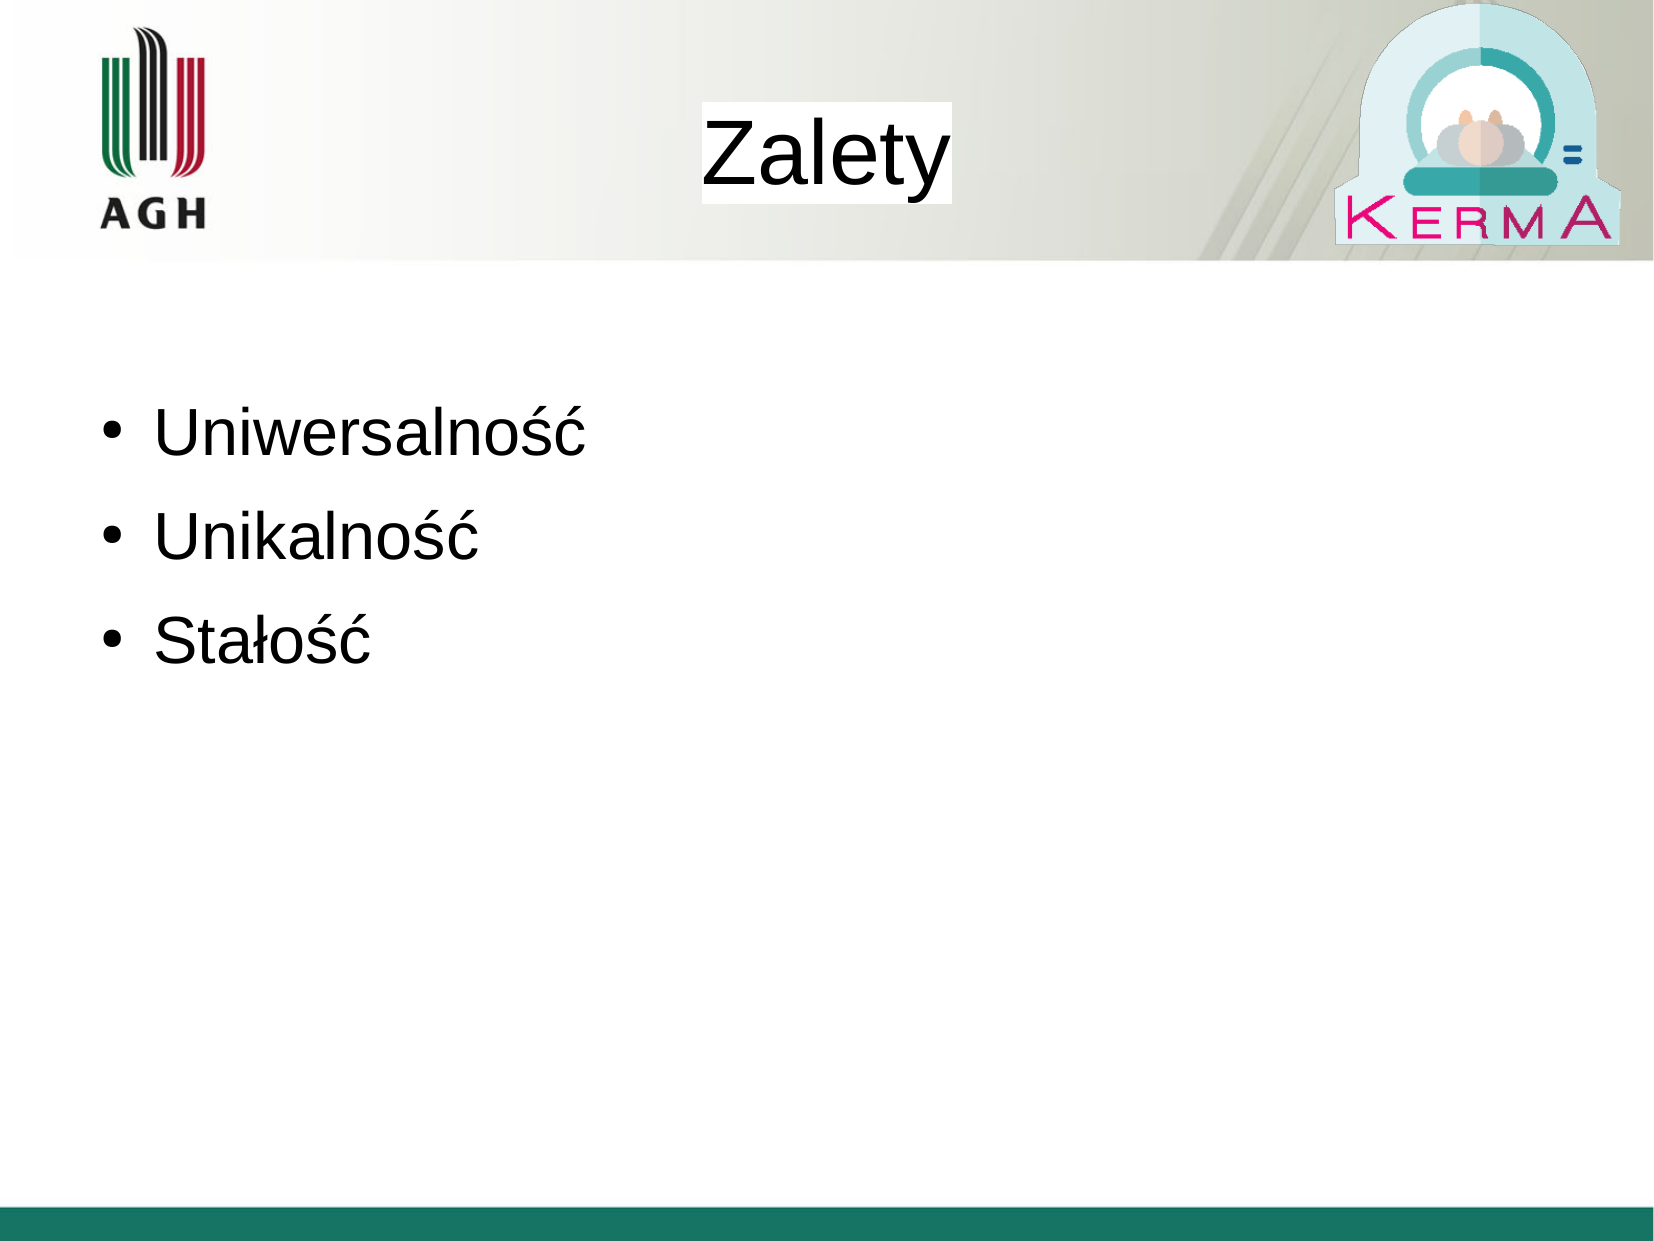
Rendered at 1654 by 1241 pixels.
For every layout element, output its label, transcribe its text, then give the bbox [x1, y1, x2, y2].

title Zalety [82, 49, 1305, 257]
list Uniwersalność Unikalność Stałość [82, 290, 1571, 1010]
picture [0, 0, 1654, 1241]
